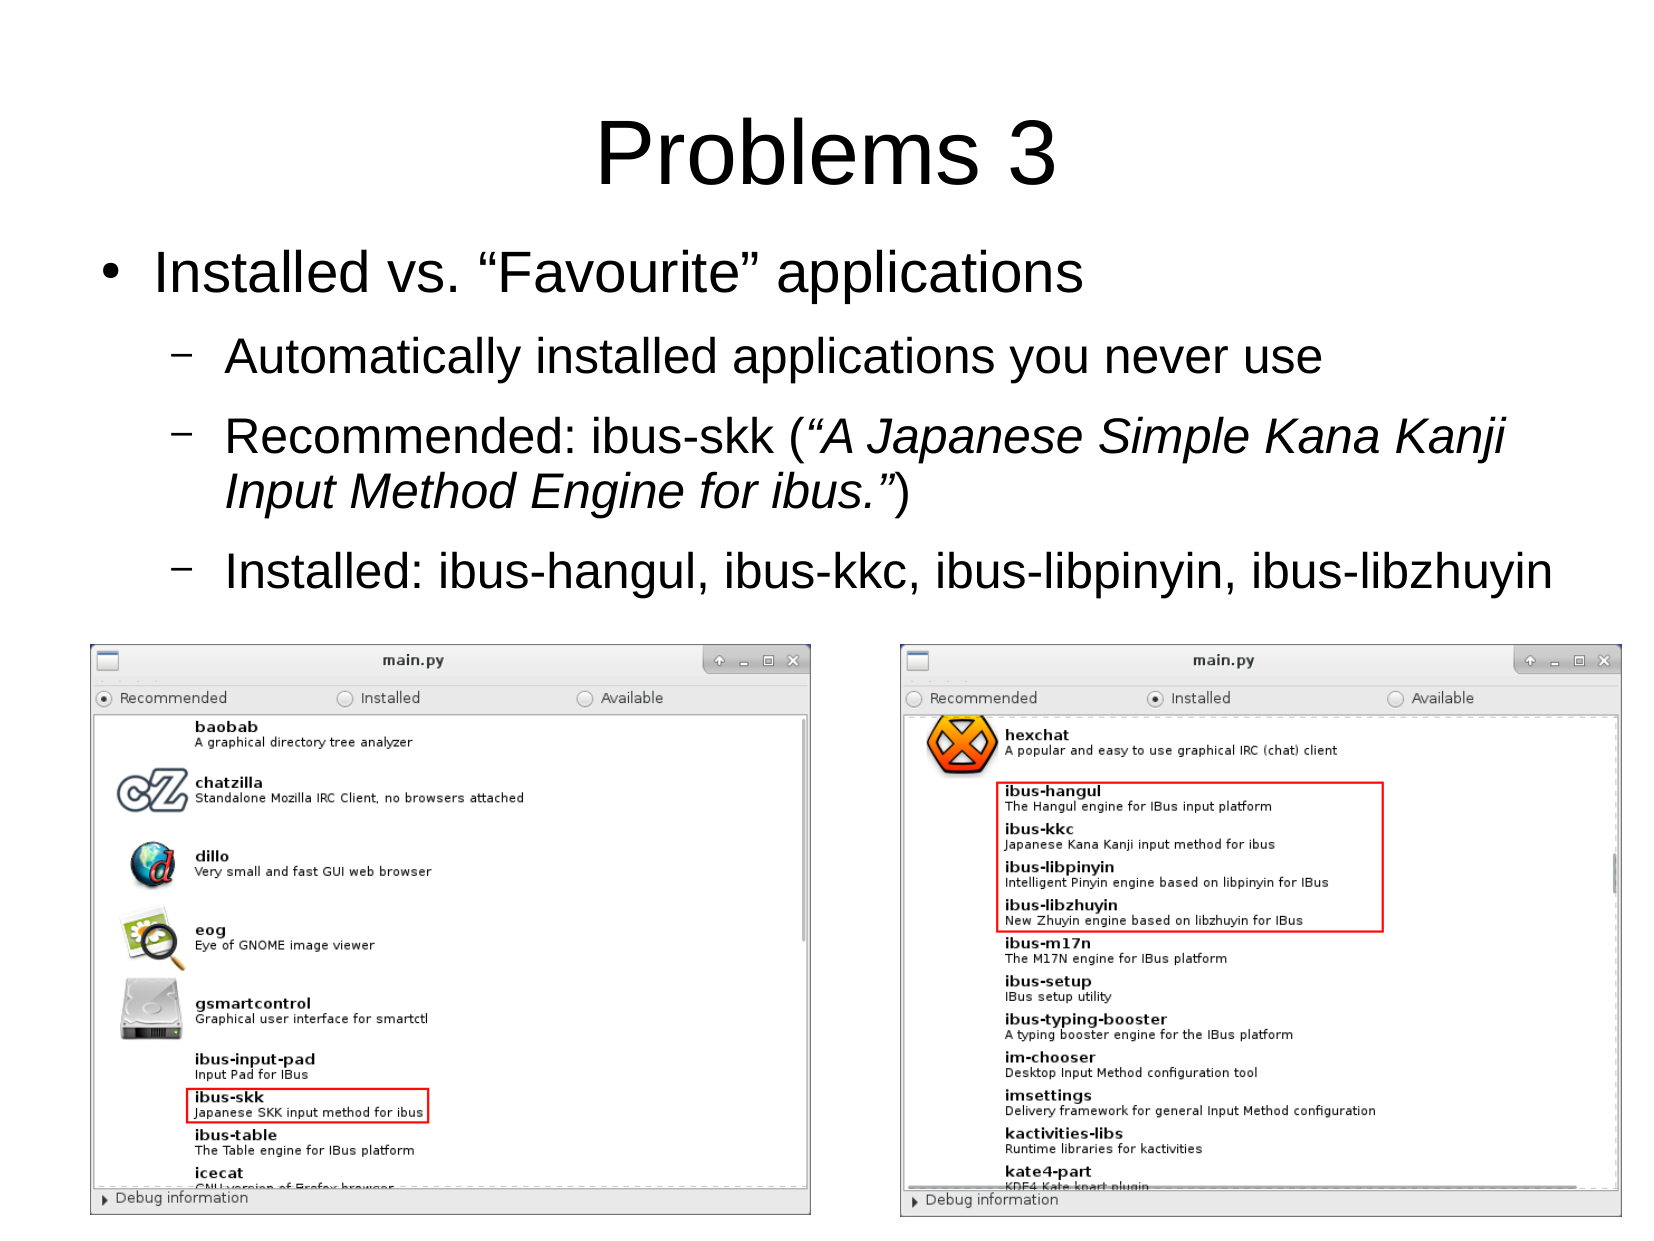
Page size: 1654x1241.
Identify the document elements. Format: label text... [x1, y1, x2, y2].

list Installed vs. “Favourite” applications Automatically installed applications you never use Recommended: ibus-skk (“A Japanese Simple Kana Kanji Input Method Engine for ibus.”) Installed: ibus-hangul, ibus-kkc, ibus-libpinyin, ibus-libzhuyin [82, 240, 1571, 960]
picture [90, 644, 811, 1216]
title Problems 3 [82, 49, 1571, 240]
picture [900, 644, 1622, 1217]
